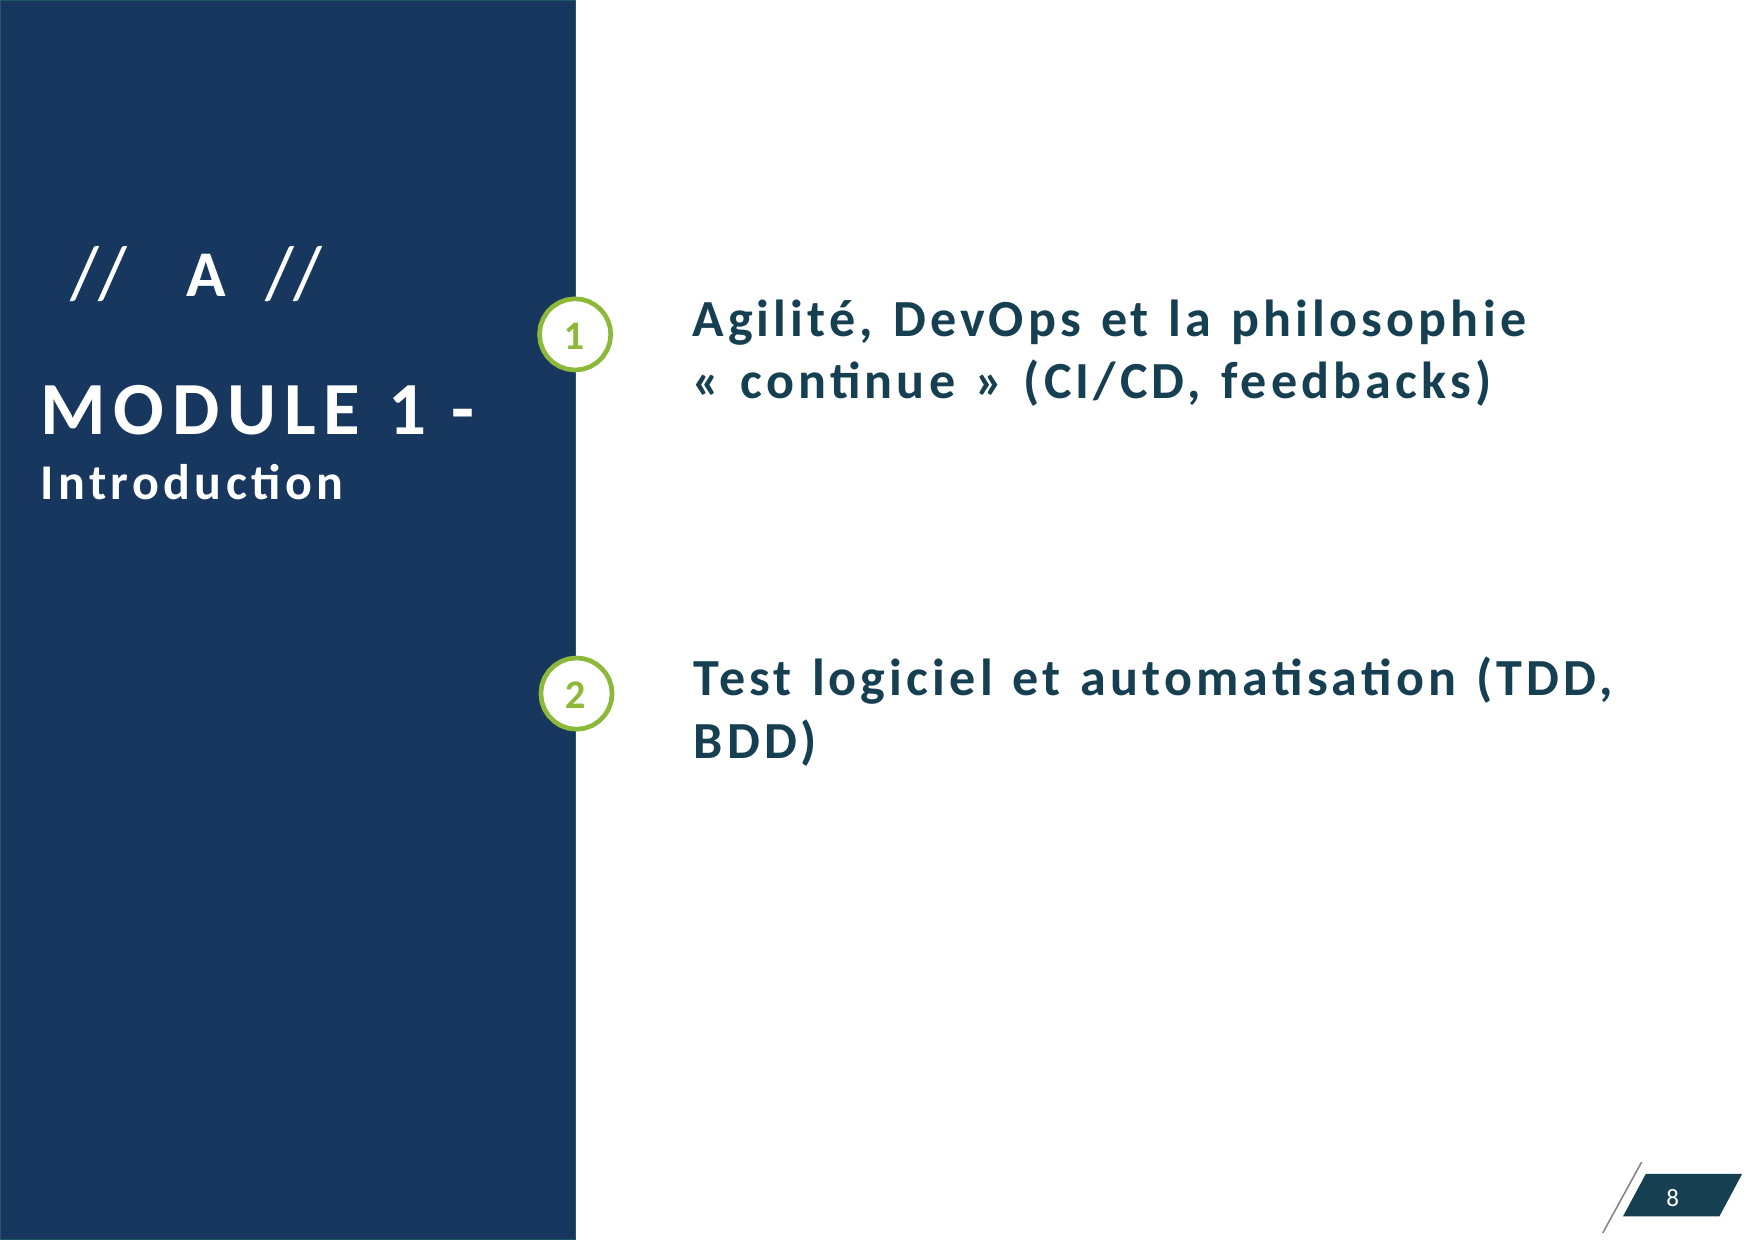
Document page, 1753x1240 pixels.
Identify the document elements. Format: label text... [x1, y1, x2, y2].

text_box <number> [1638, 1174, 1753, 1220]
text_box [0, 0, 576, 1240]
text_box // A // MODULE 1 - Introduction [38, 144, 516, 510]
text_box Agilité, DevOps et la philosophie « continue » (CI/CD, feedbacks) [690, 282, 1689, 410]
text_box 1 [561, 305, 589, 358]
text_box Test logiciel et automatisation (TDD, BDD) [691, 641, 1690, 769]
text_box [544, 665, 609, 726]
text_box 2 [562, 664, 591, 717]
text_box [542, 305, 608, 367]
